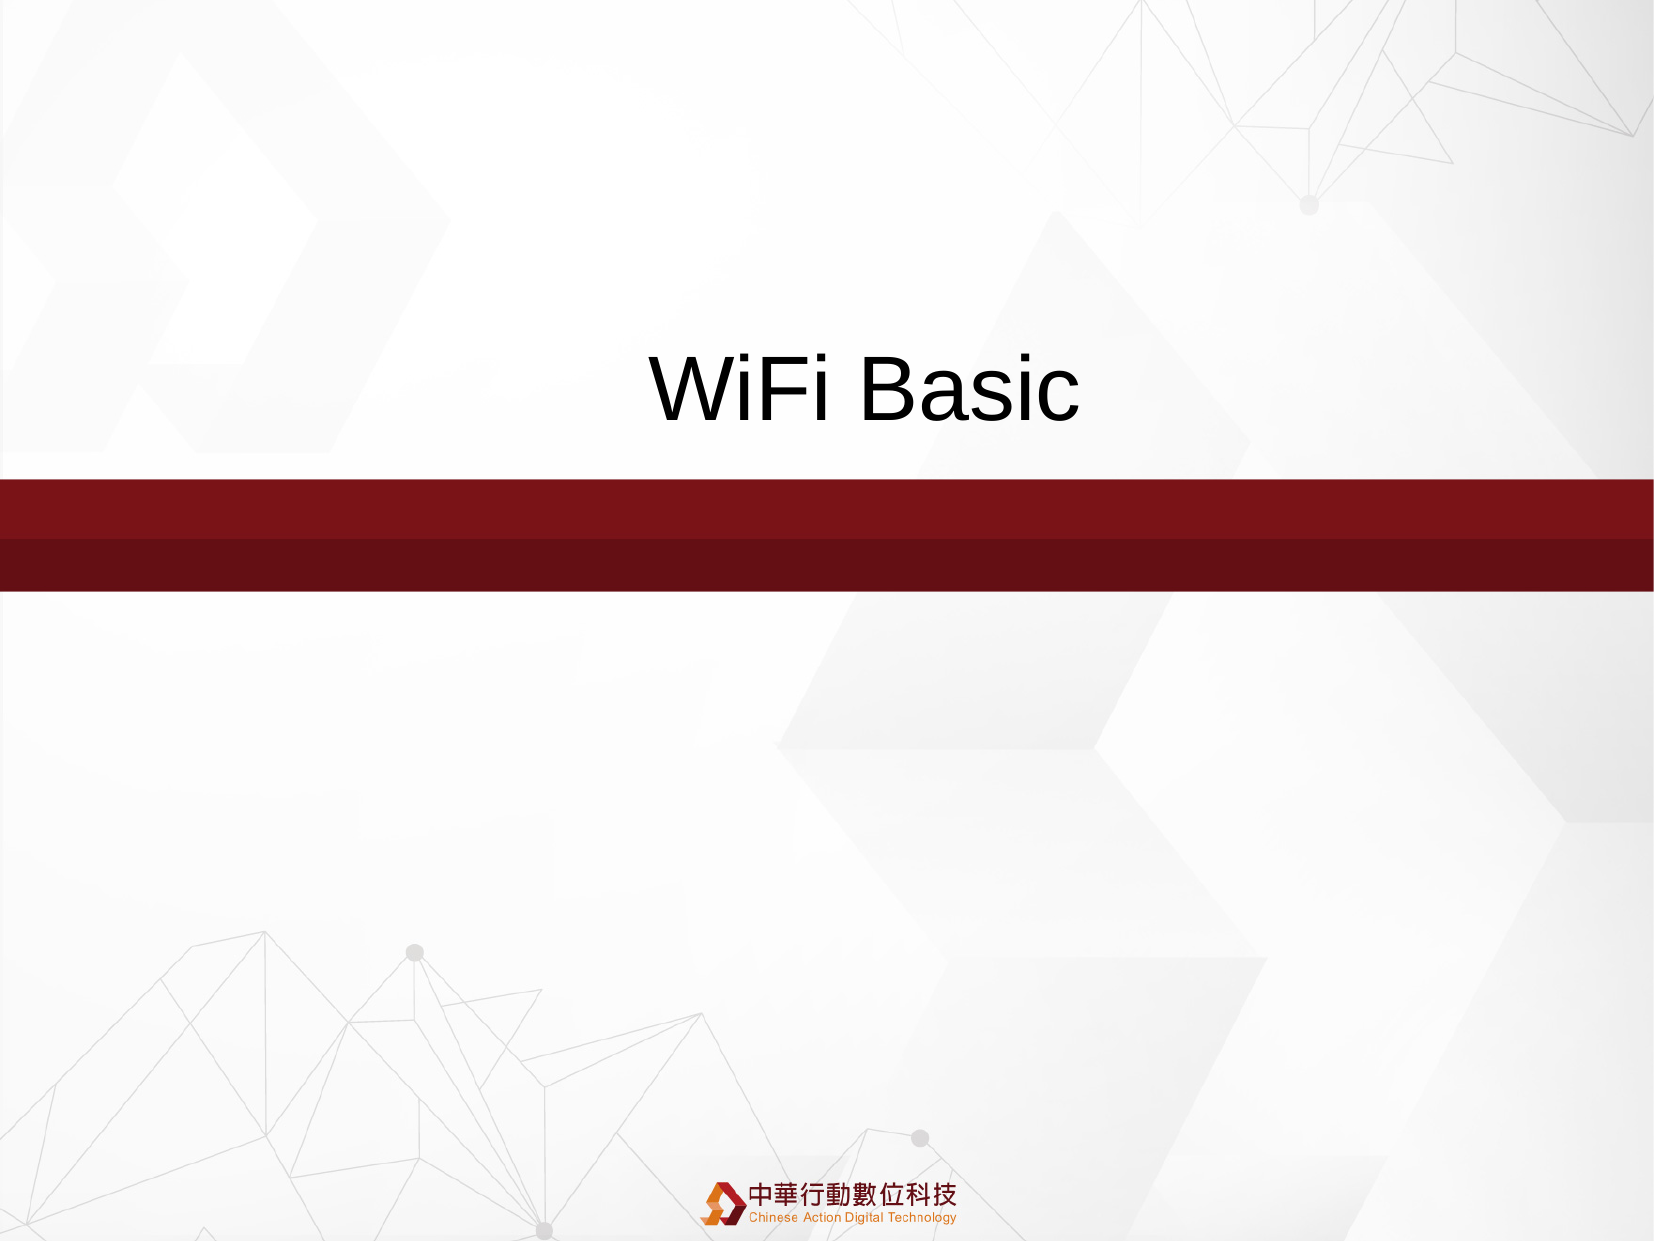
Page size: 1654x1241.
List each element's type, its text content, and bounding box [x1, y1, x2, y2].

picture [0, 0, 1654, 1241]
title WiFi Basic [105, 285, 1594, 493]
